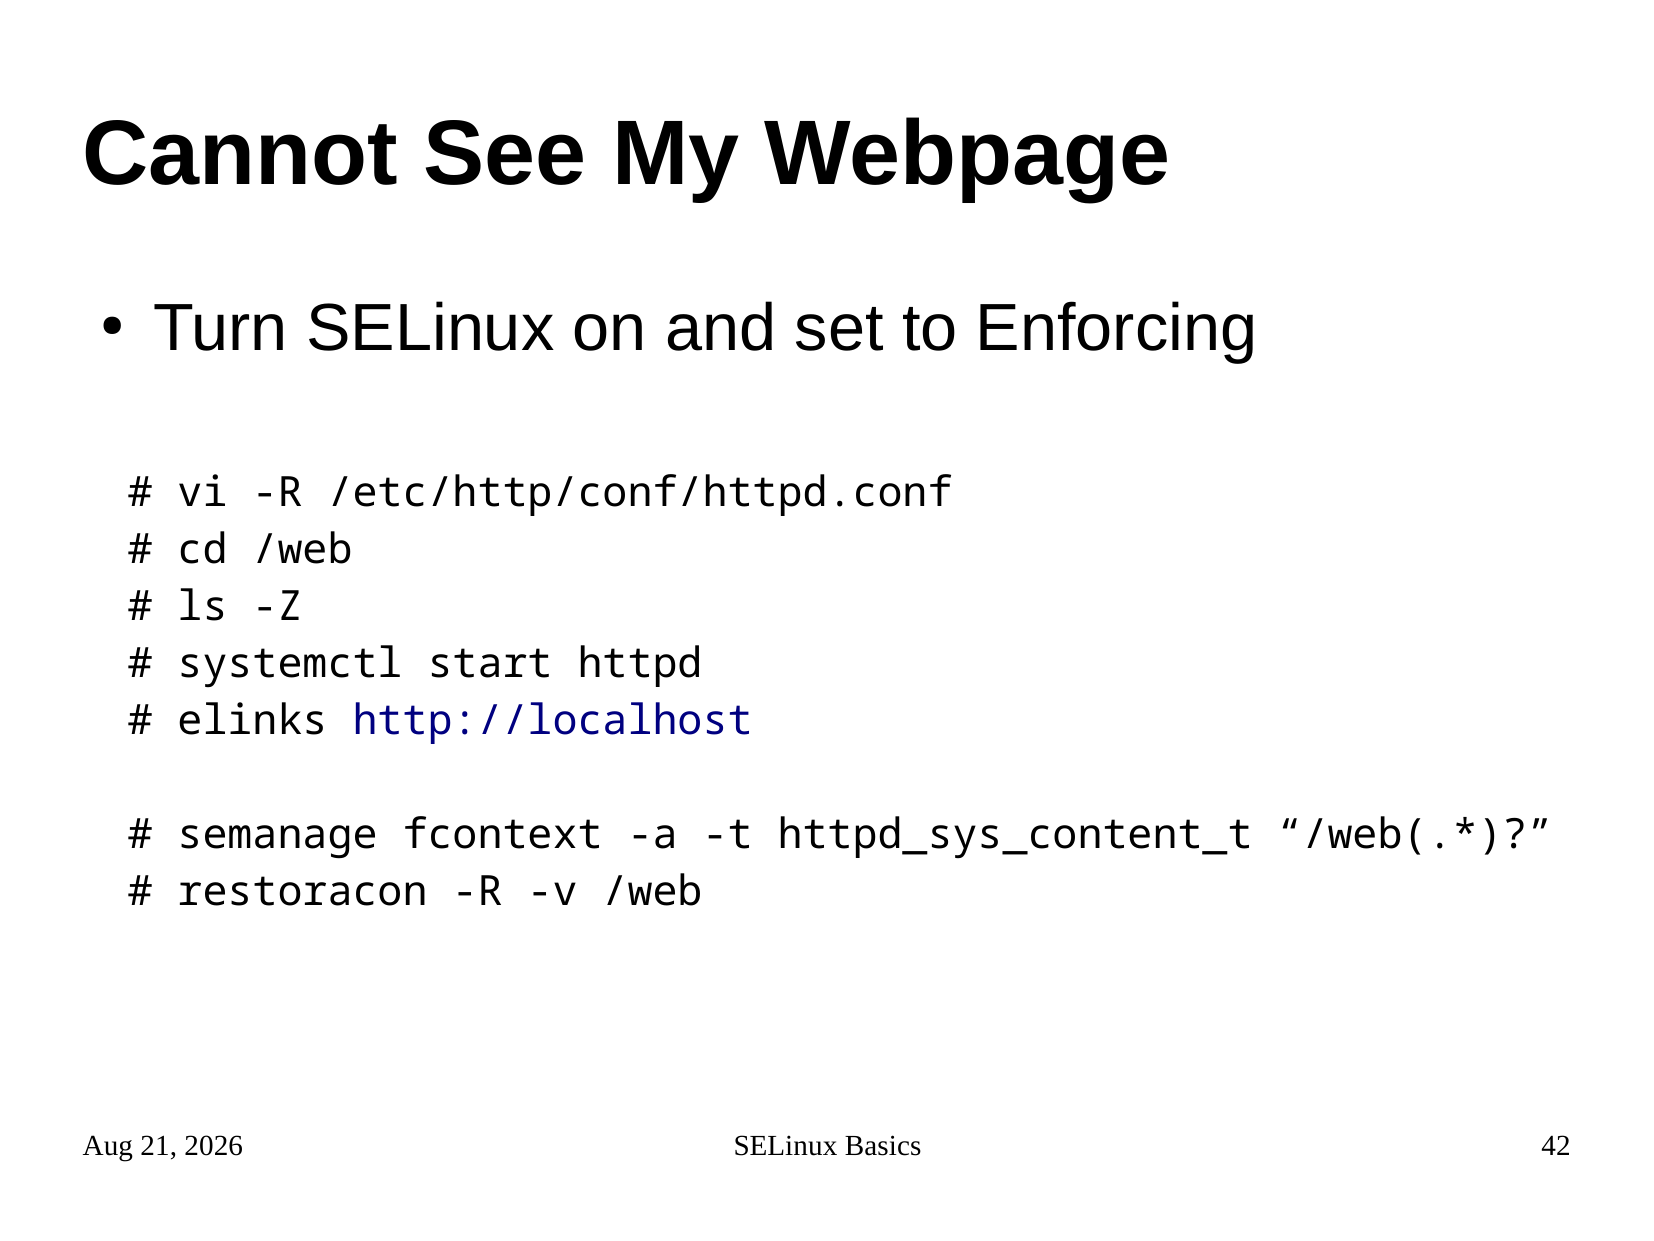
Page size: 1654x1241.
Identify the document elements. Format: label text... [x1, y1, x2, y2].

text_box # vi -R /etc/http/conf/httpd.conf # cd /web # ls -Z # systemctl start httpd # elinks http://localhost # semanage fcontext -a -t httpd_sys_content_t “/web(.*)?” # restoracon -R -v /web [112, 454, 1582, 858]
title Cannot See My Webpage [82, 49, 1571, 257]
list Turn SELinux on and set to Enforcing [82, 290, 1571, 391]
